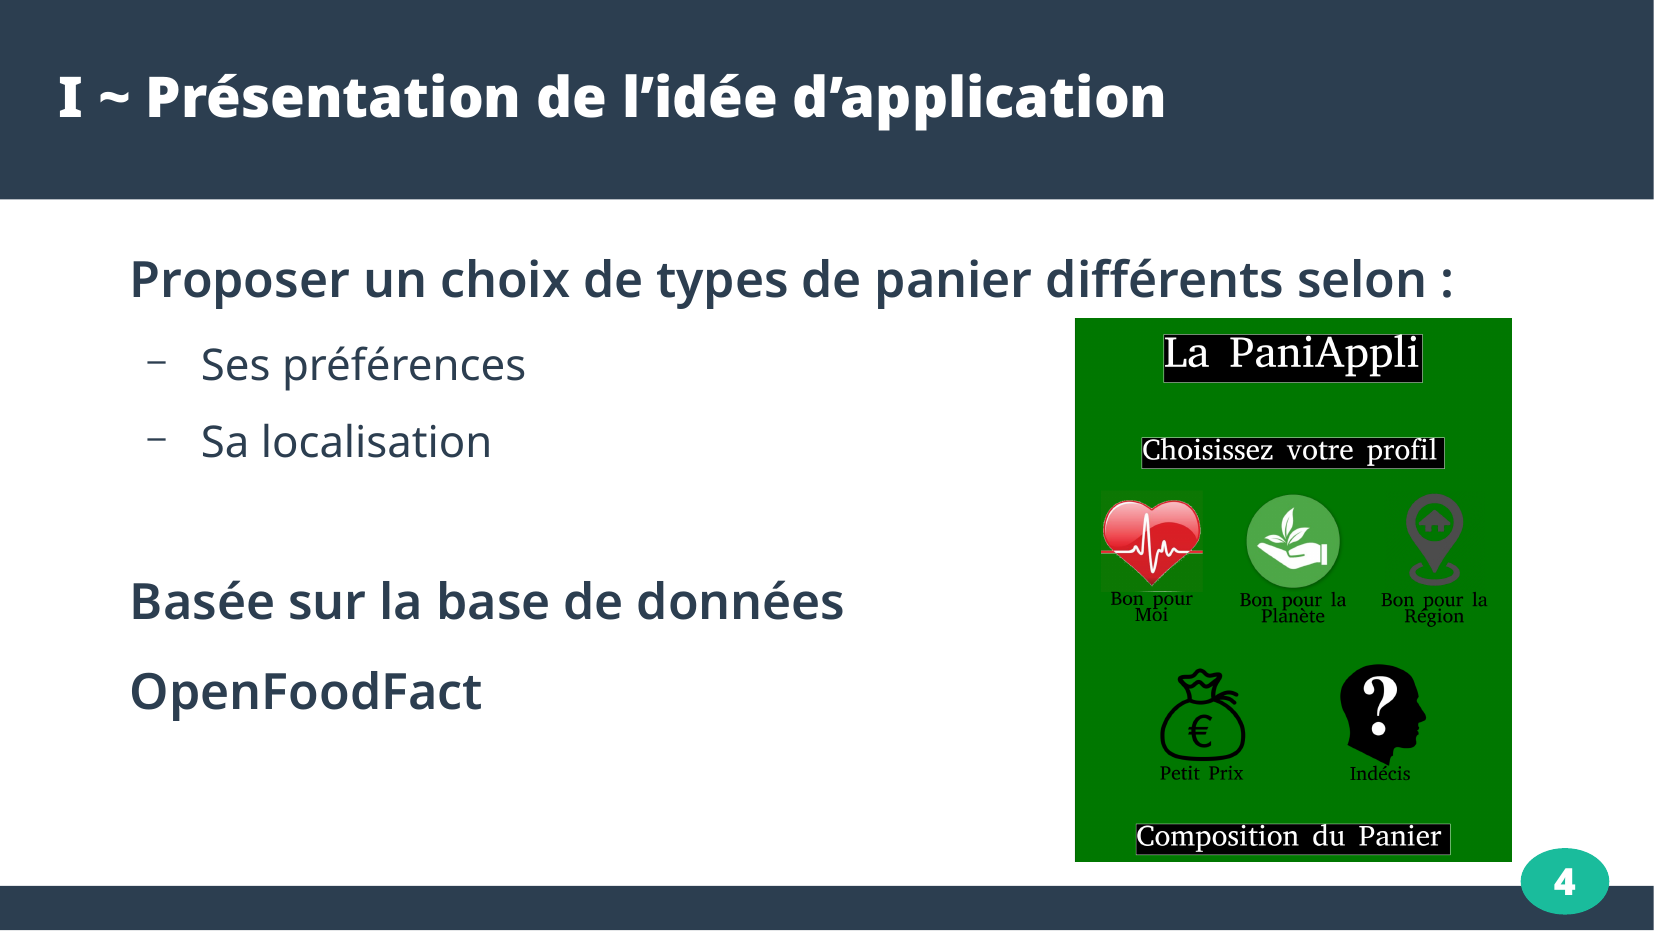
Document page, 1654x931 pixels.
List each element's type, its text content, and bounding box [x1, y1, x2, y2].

picture [1074, 318, 1512, 862]
title I ~ Présentation de l’idée d’application [59, 37, 1595, 155]
list Proposer un choix de types de panier différents selon : Ses préférences Sa localisation Basée sur la base de données OpenFoodFact [59, 243, 1595, 864]
